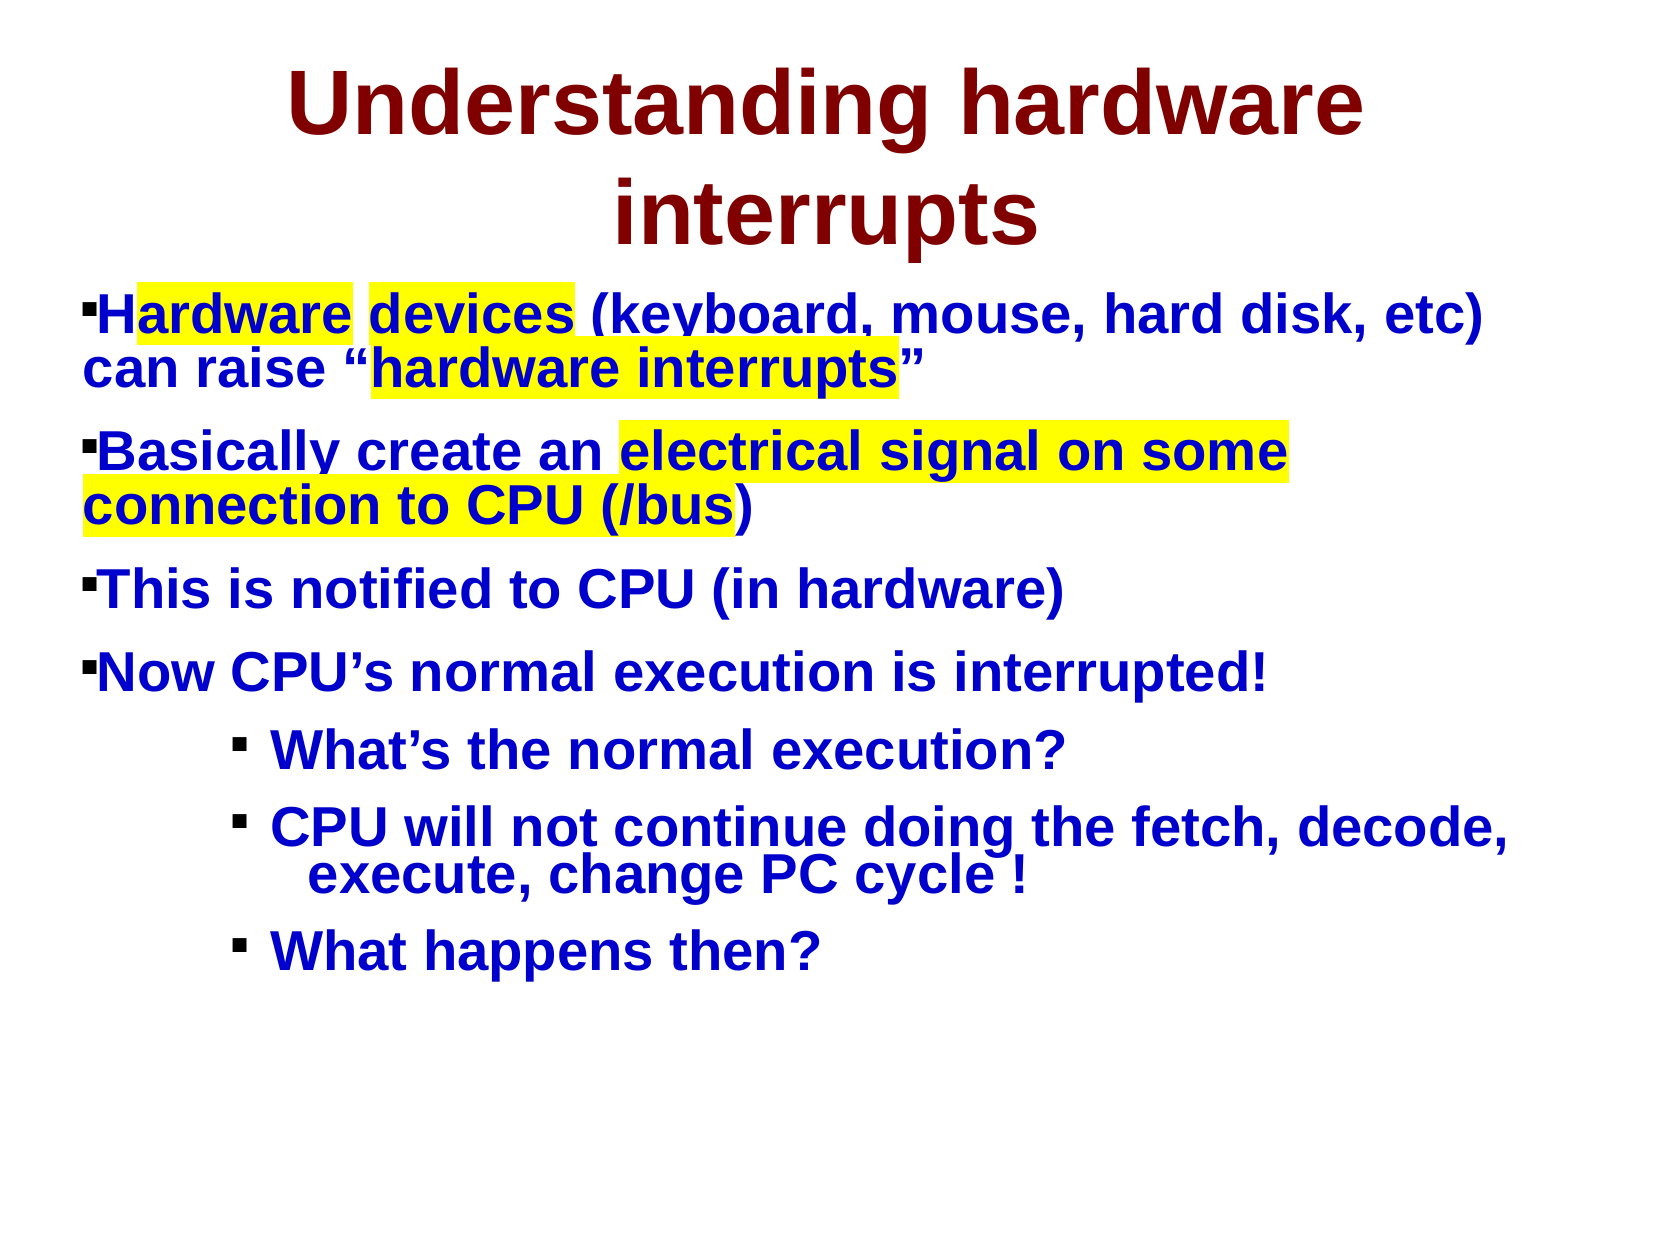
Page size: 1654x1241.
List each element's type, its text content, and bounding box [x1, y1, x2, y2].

title Understanding hardware interrupts [82, 49, 1571, 257]
list Hardware devices (keyboard, mouse, hard disk, etc) can raise “hardware interrupts” Basically create an electrical signal on some connection to CPU (/bus) This is notified to CPU (in hardware) Now CPU’s normal execution is interrupted! What’s the normal execution? CPU will not continue doing the fetch, decode, execute, change PC cycle ! What happens then? [82, 290, 1571, 1010]
